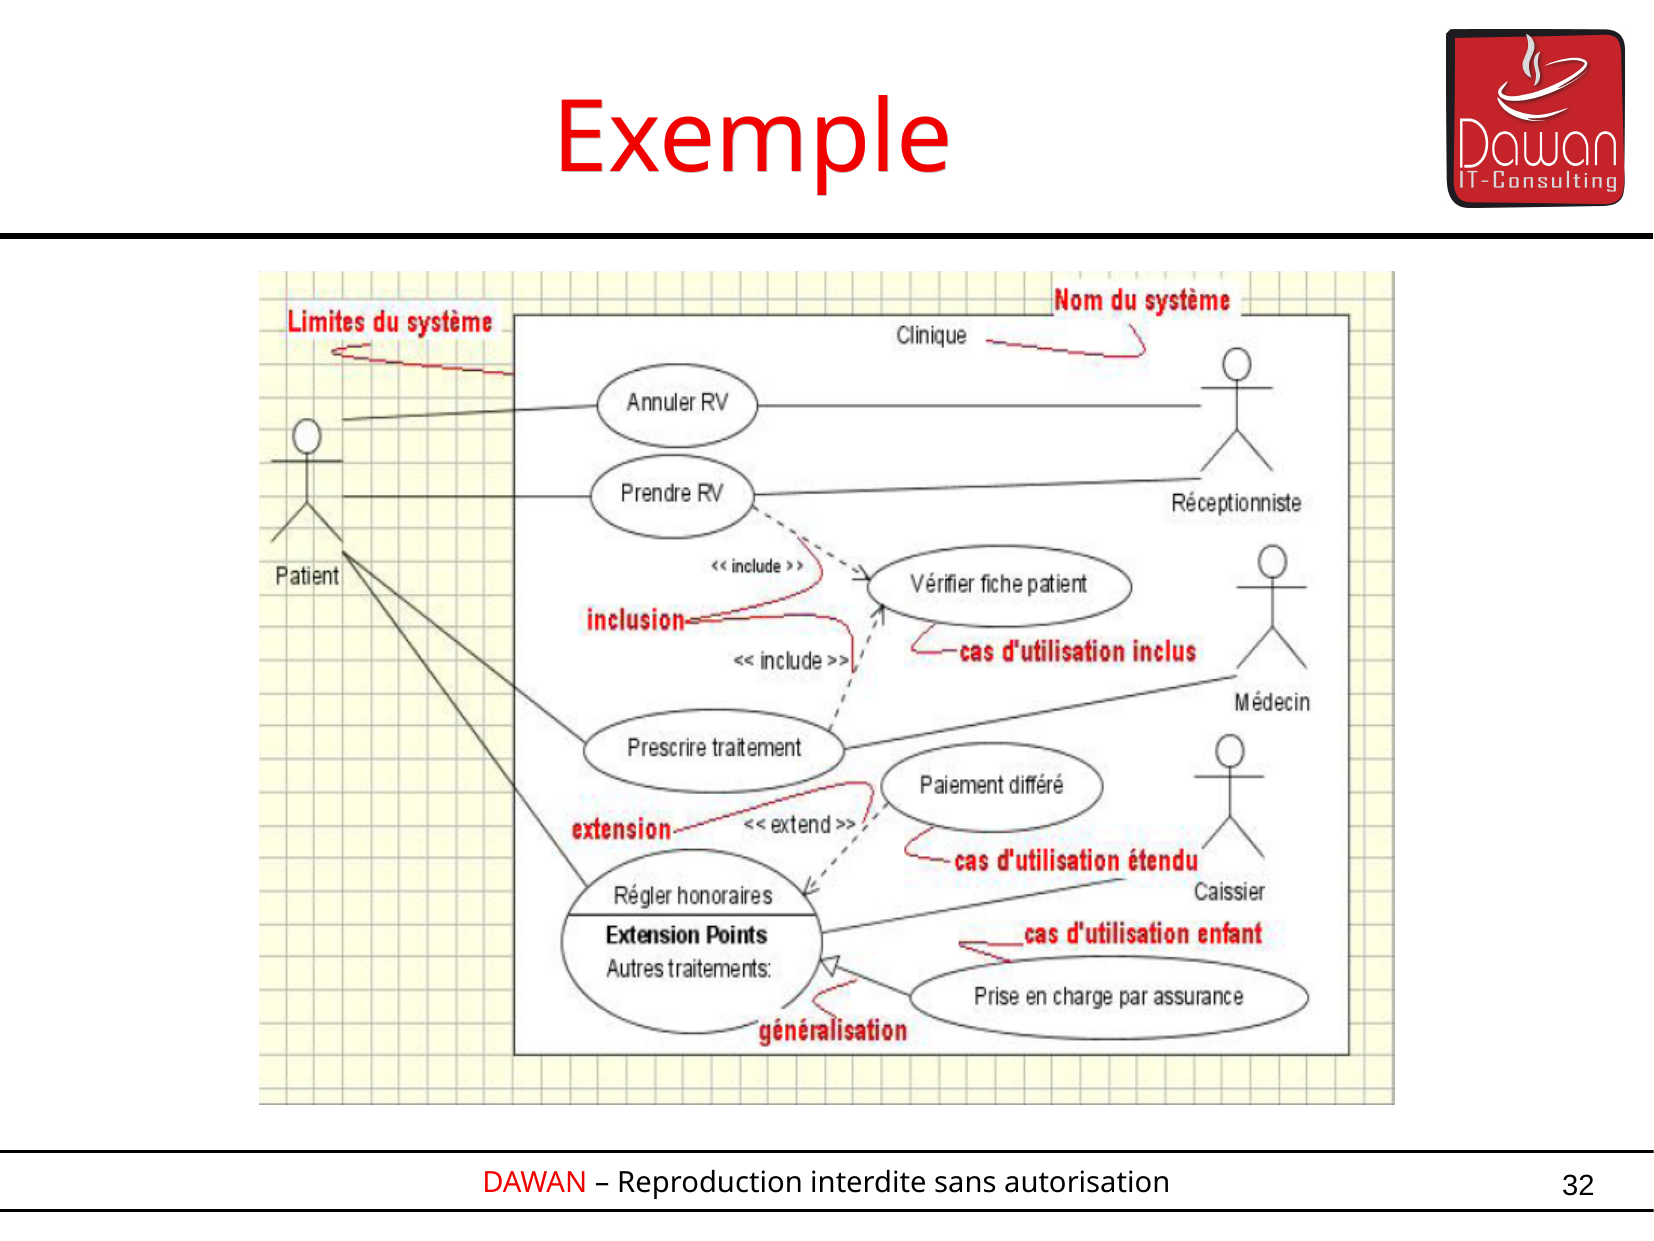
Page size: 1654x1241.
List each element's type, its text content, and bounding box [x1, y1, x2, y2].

picture [259, 271, 1395, 1105]
title Exemple [59, 29, 1447, 237]
picture [1447, 29, 1625, 208]
